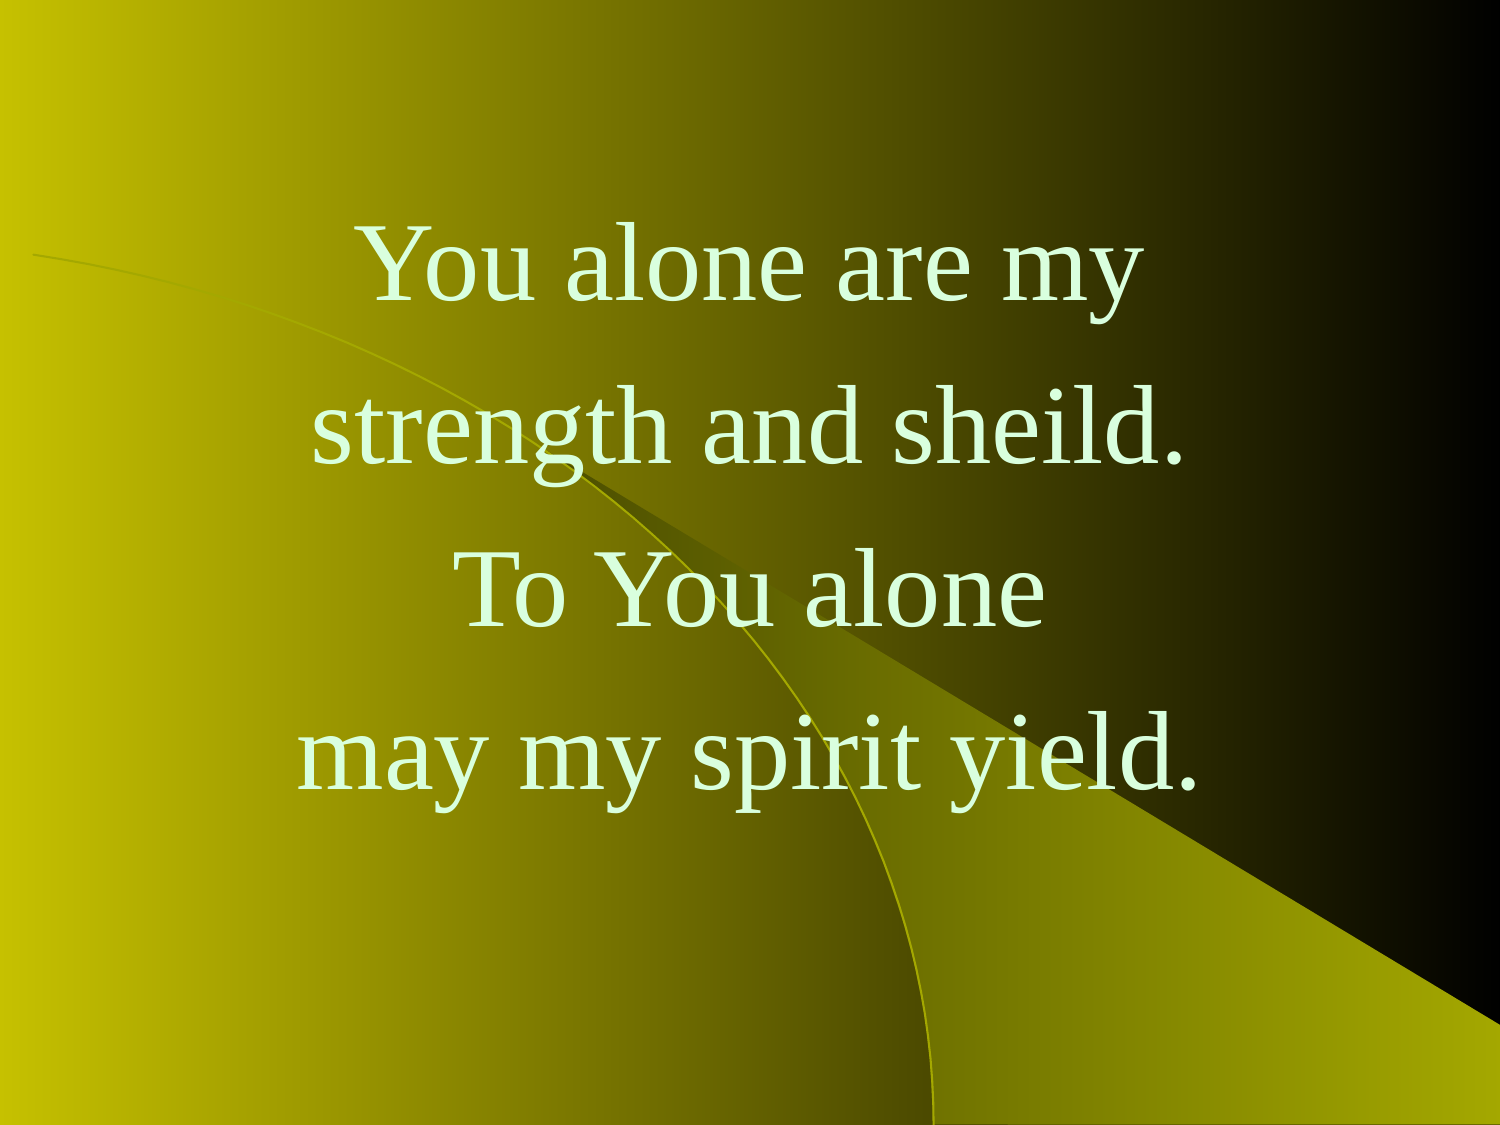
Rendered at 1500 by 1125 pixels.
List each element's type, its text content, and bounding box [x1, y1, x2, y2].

subtitle You alone are my strength and sheild. To You alone may my spirit yield. [112, 149, 1388, 850]
